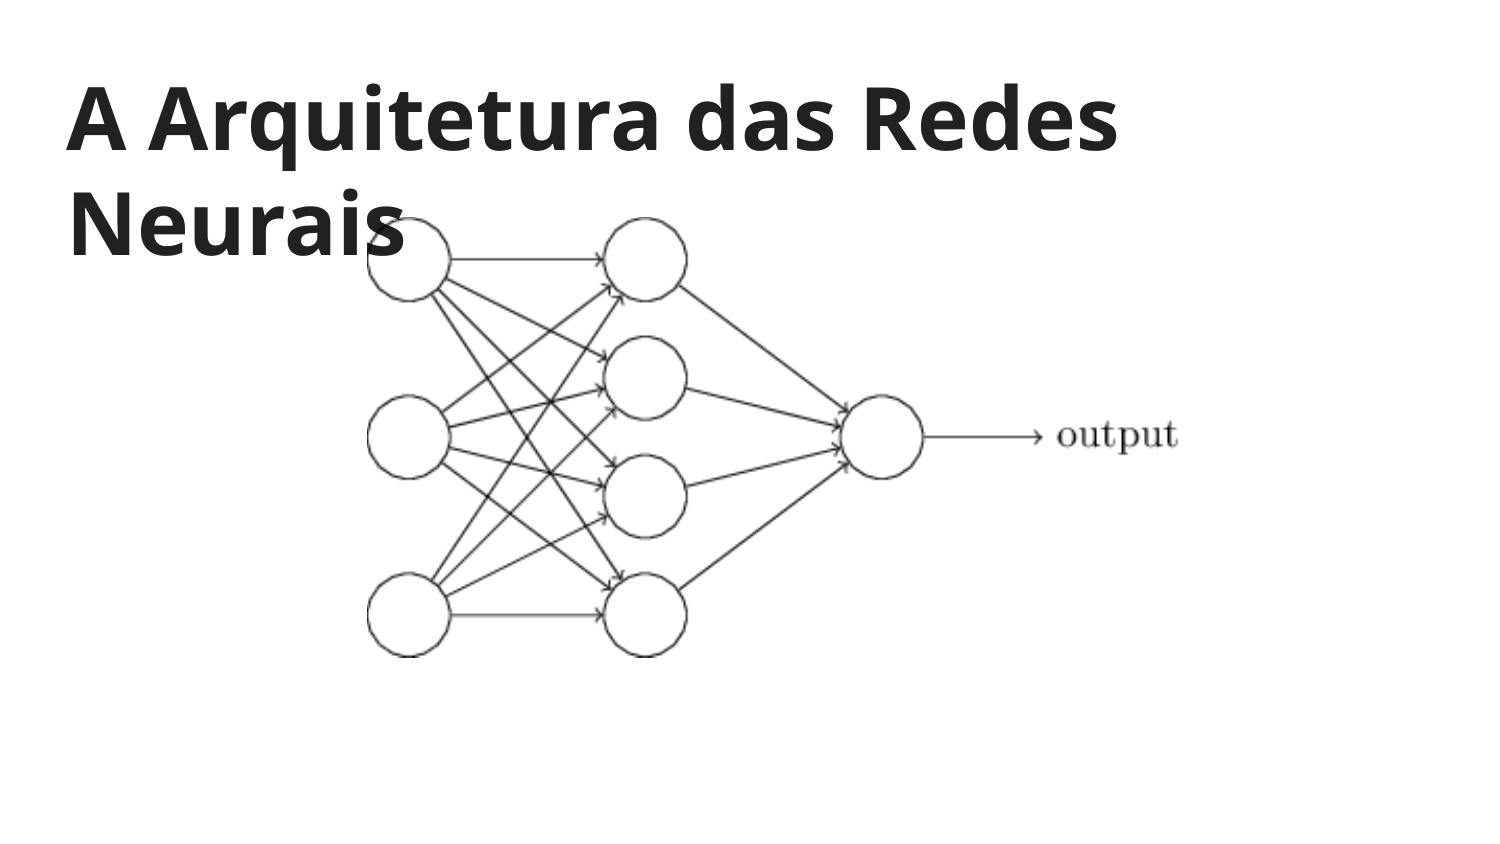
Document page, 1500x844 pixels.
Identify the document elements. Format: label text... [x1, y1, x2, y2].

picture [367, 217, 1193, 658]
title A Arquitetura das Redes Neurais [51, 48, 1449, 180]
